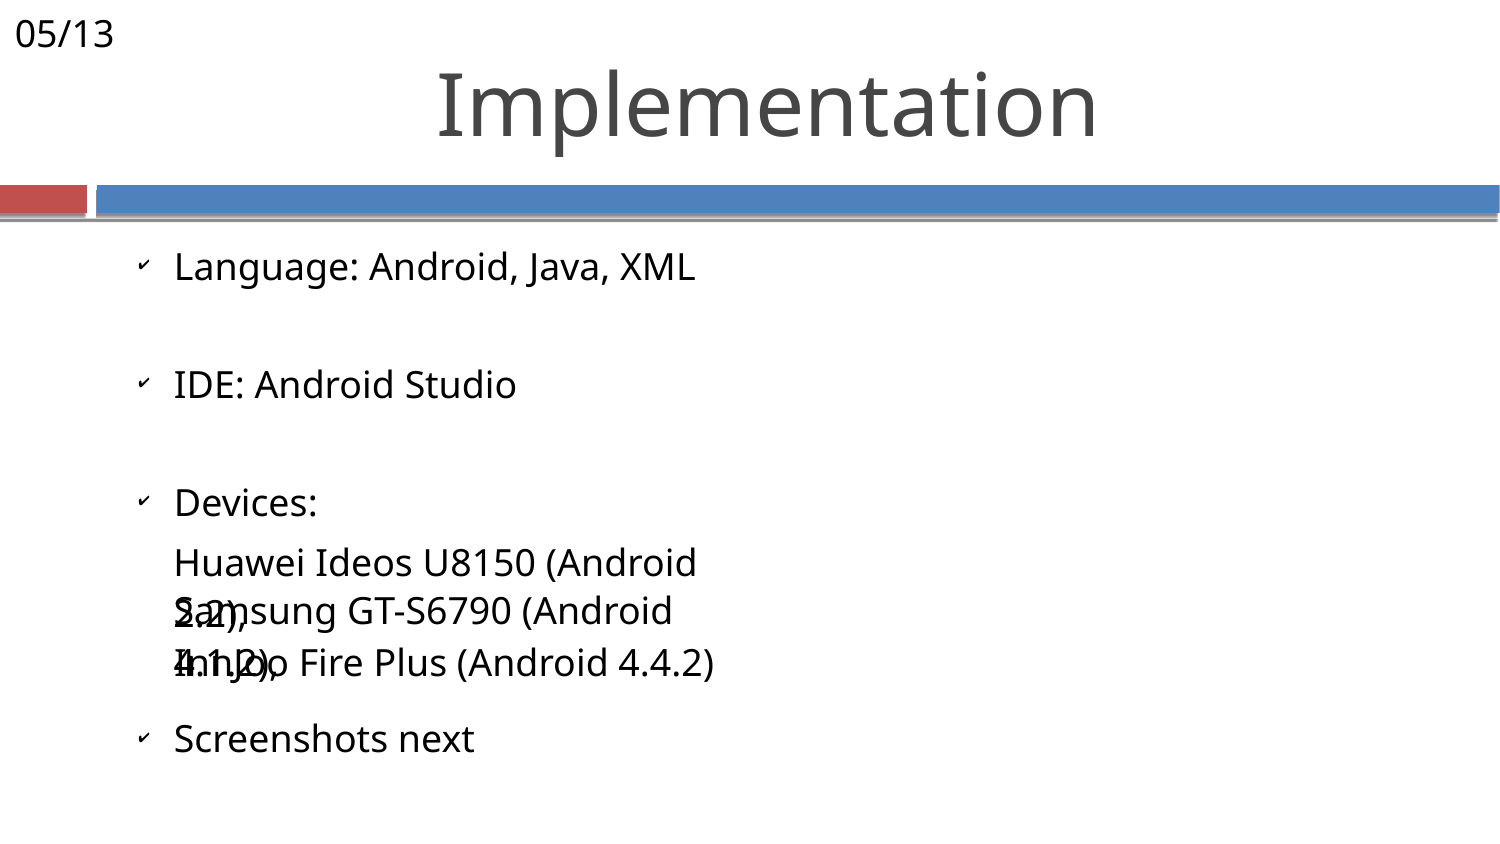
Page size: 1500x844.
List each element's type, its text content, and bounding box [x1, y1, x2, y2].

text_box Implementation [99, 19, 1438, 184]
text_box Devices: [123, 469, 1046, 534]
text_box Language: Android, Java, XML [123, 232, 732, 301]
text_box IDE: Android Studio [123, 351, 544, 415]
text_box 05/13 [0, 0, 151, 64]
text_box Samsung GT-S6790 (Android 4.1.2), [123, 577, 794, 642]
text_box Screenshots next [123, 705, 544, 770]
text_box Huawei Ideos U8150 (Android 2.2), [123, 529, 794, 577]
text_box InnJoo Fire Plus (Android 4.4.2) [123, 628, 1046, 693]
